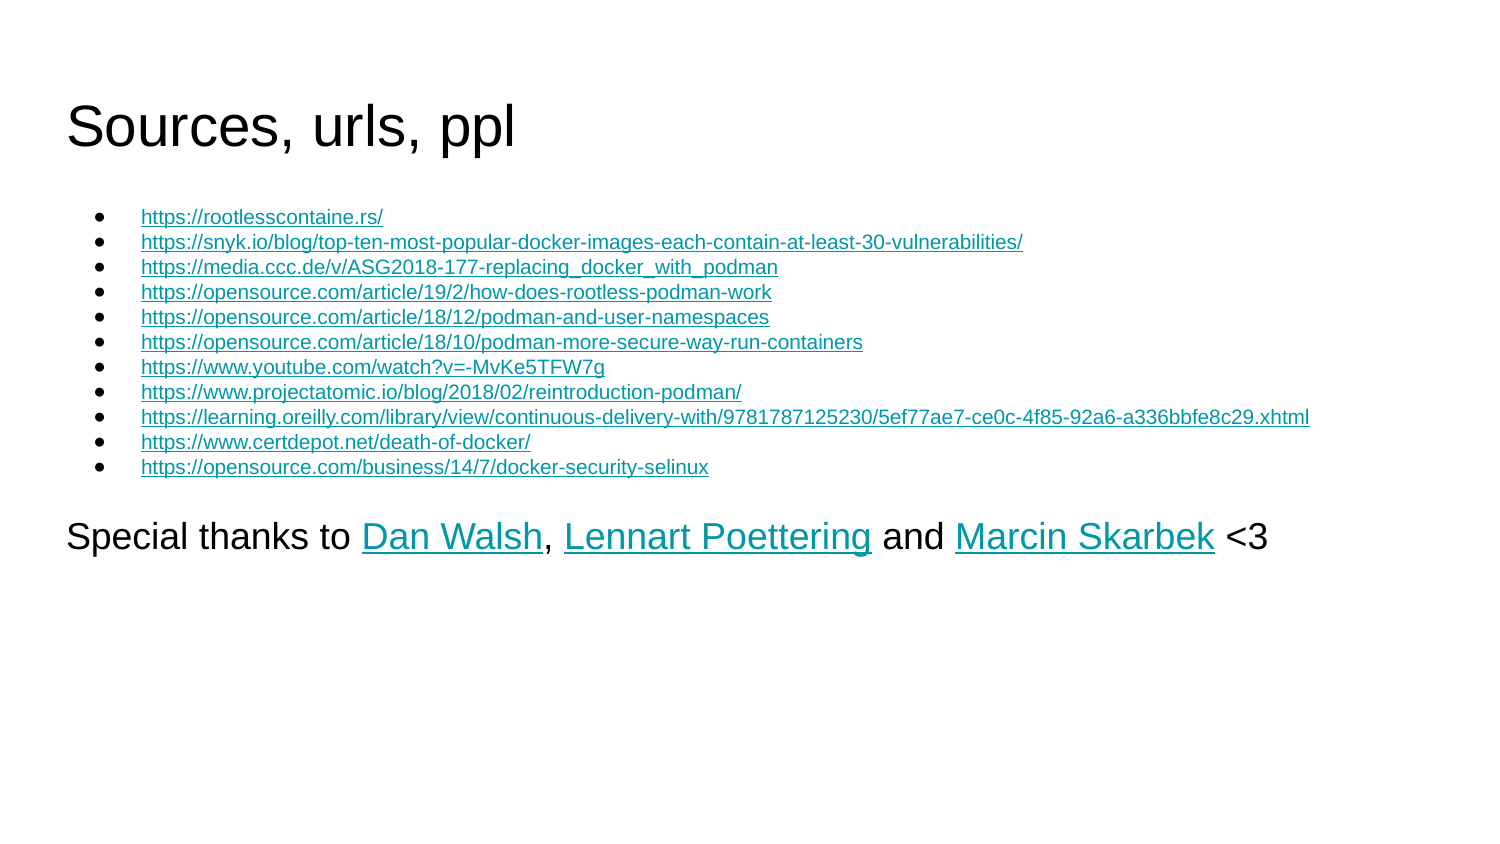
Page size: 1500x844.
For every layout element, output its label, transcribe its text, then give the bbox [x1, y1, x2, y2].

title Sources, urls, ppl [51, 72, 1449, 167]
list https://rootlesscontaine.rs/ https://snyk.io/blog/top-ten-most-popular-docker-images-each-contain-at-least-30-vulnerabilities/ https://media.ccc.de/v/ASG2018-177-replacing_docker_with_podman https://opensource.com/article/19/2/how-does-rootless-podman-work https://opensource.com/article/18/12/podman-and-user-namespaces https://opensource.com/article/18/10/podman-more-secure-way-run-containers https://www.youtube.com/watch?v=-MvKe5TFW7g https://www.projectatomic.io/blog/2018/02/reintroduction-podman/ https://learning.oreilly.com/library/view/continuous-delivery-with/9781787125230/5ef77ae7-ce0c-4f85-92a6-a336bbfe8c29.xhtml https://www.certdepot.net/death-of-docker/ https://opensource.com/business/14/7/docker-security-selinux Special thanks to Dan Walsh, Lennart Poettering and Marcin Skarbek <3 [51, 189, 1480, 824]
